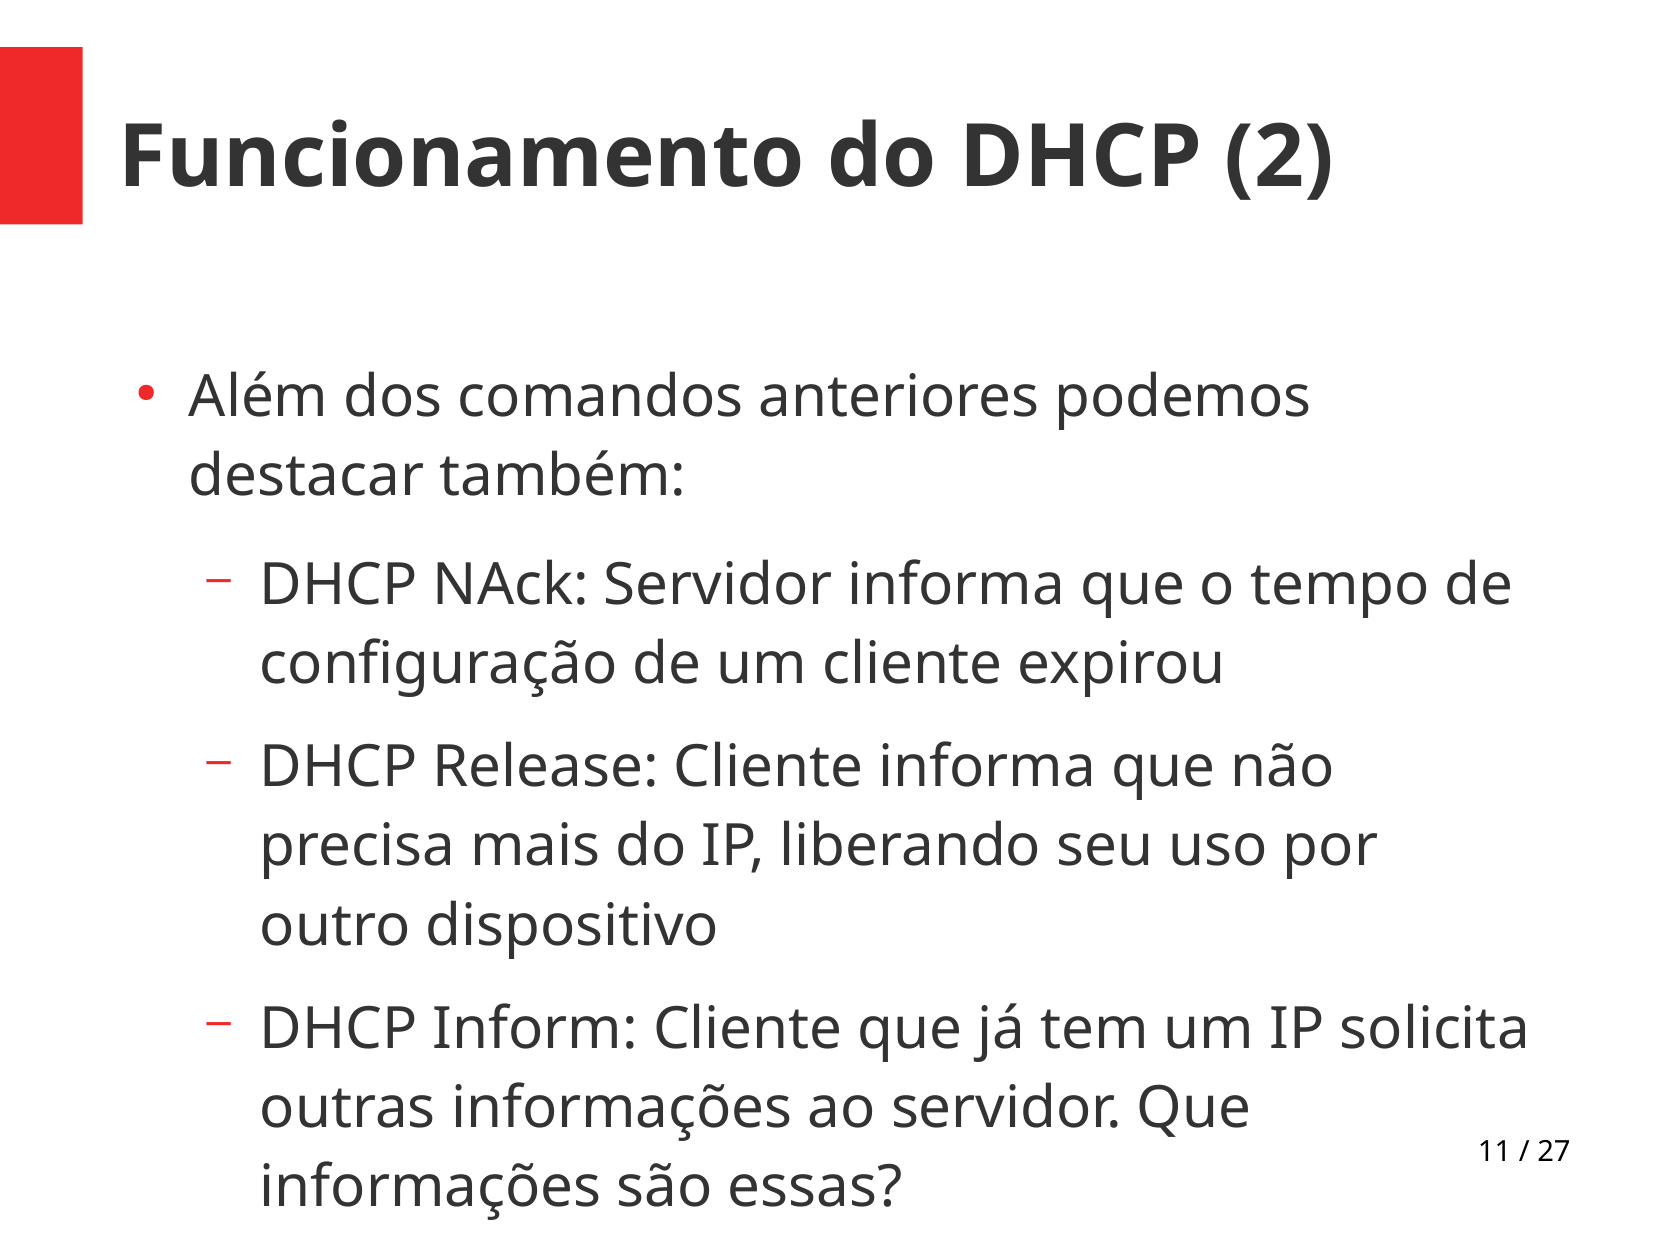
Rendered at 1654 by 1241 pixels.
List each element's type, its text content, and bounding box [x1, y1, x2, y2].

title Funcionamento do DHCP (2) [118, 49, 1571, 257]
list Além dos comandos anteriores podemos destacar também: DHCP NAck: Servidor informa que o tempo de configuração de um cliente expirou DHCP Release: Cliente informa que não precisa mais do IP, liberando seu uso por outro dispositivo DHCP Inform: Cliente que já tem um IP solicita outras informações ao servidor. Que informações são essas? [118, 354, 1536, 1074]
